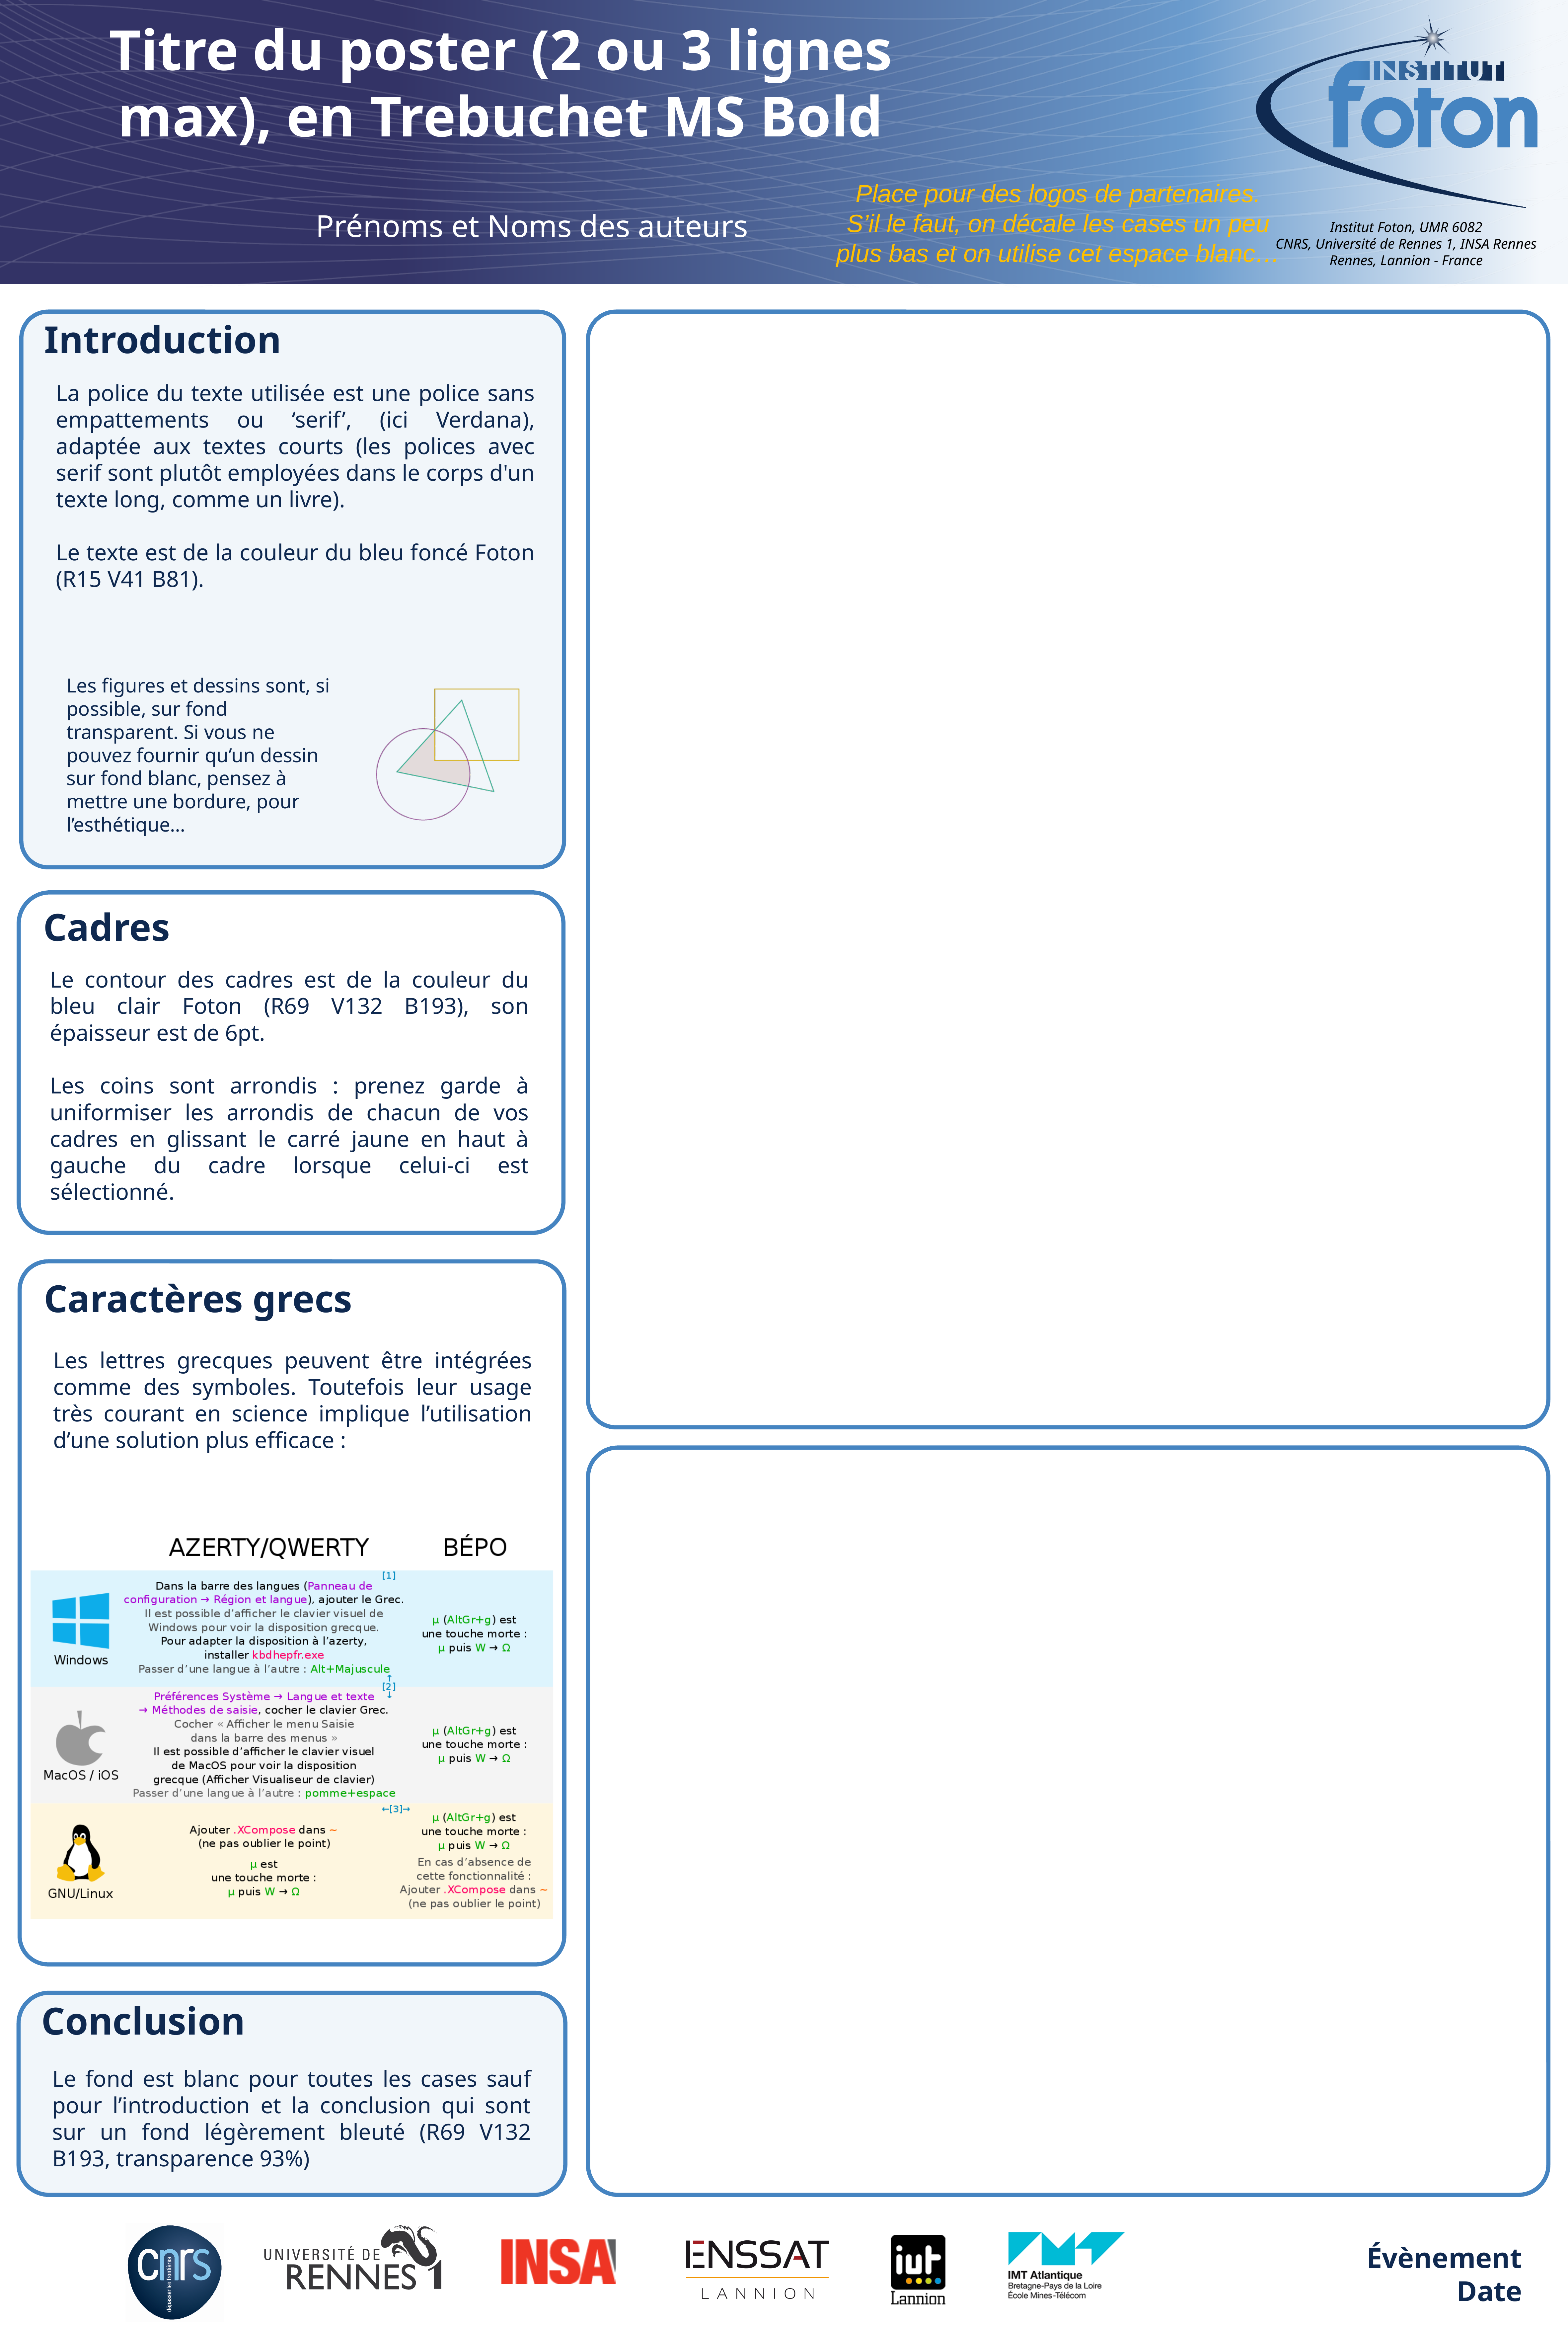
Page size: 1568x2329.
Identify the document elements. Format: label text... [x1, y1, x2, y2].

text_box Les lettres grecques peuvent être intégrées comme des symboles. Toutefois leur usage très courant en science implique l’utilisation d’une solution plus efficace : [20, 1329, 566, 1496]
picture [686, 2240, 829, 2299]
text_box Le fond est blanc pour toutes les cases sauf pour l’introduction et la conclusion qui sont sur un fond légèrement bleuté (R69 V132 B193, transparence 93%) [18, 2048, 565, 2188]
picture [31, 1532, 554, 1921]
text_box La police du texte utilisée est une police sans empattements ou ‘serif’, (ici Verdana), adaptée aux textes courts (les polices avec serif sont plutôt employées dans le corps d'un texte long, comme un livre). Le texte est de la couleur du bleu foncé Foton (R15 V41 B81). [22, 362, 569, 635]
picture [501, 2239, 616, 2284]
picture [125, 2223, 224, 2322]
text_box Évènement Date [1154, 2235, 1533, 2312]
text_box Cadres [9, 887, 195, 965]
text_box Les figures et dessins sont, si possible, sur fond transparent. Si vous ne pouvez fournir qu’un dessin sur fond blanc, pensez à mettre une bordure, pour l’esthétique… [61, 671, 349, 838]
text_box Caractères grecs [10, 1258, 367, 1337]
text_box Conclusion [8, 1980, 264, 2059]
text_box Le contour des cadres est de la couleur du bleu clair Foton (R69 V132 B193), son épaisseur est de 6pt. Les coins sont arrondis : prenez garde à uniformiser les arrondis de chacun de vos cadres en glissant le carré jaune en haut à gauche du cadre lorsque celui-ci est sélectionné. [16, 948, 563, 1221]
picture [371, 683, 525, 825]
text_box [21, 378, 564, 867]
picture [0, 0, 1568, 288]
text_box Prénoms et Noms des auteurs [291, 191, 774, 249]
picture [891, 2235, 945, 2304]
picture [239, 2200, 466, 2314]
text_box Place pour des logos de partenaires. S’il le faut, on décale les cases un peu plus bas et on utilise cet espace blanc… [831, 175, 1286, 270]
text_box Introduction [11, 299, 295, 378]
text_box [264, 1993, 565, 2048]
text_box [30, 2188, 554, 2195]
text_box Titre du poster (2 ou 3 lignes max), en Trebuchet MS Bold [18, 9, 984, 153]
text_box [295, 311, 564, 362]
picture [1008, 2232, 1125, 2299]
